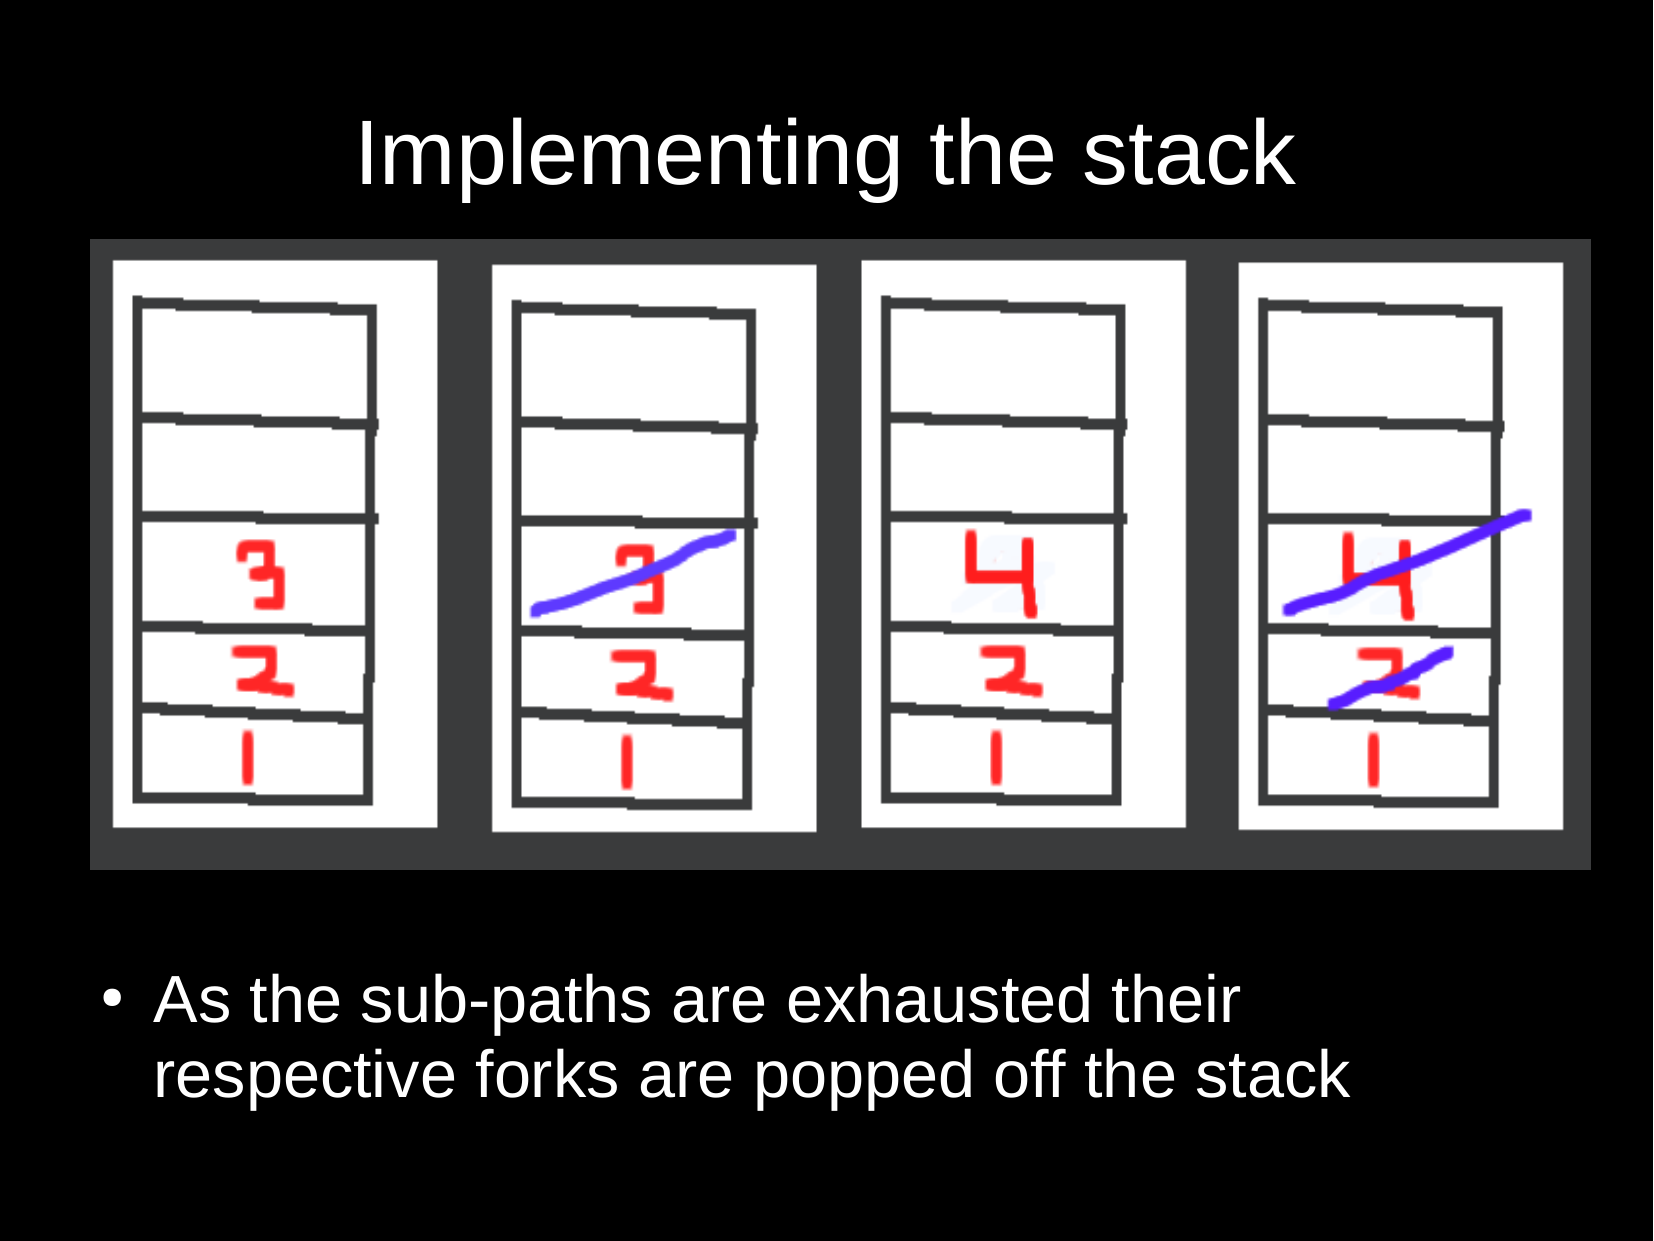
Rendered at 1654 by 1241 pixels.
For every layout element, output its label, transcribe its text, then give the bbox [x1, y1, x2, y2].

picture [90, 239, 1591, 871]
title Implementing the stack [82, 49, 1571, 257]
list As the sub-paths are exhausted their respective forks are popped off the stack [82, 961, 1538, 1241]
